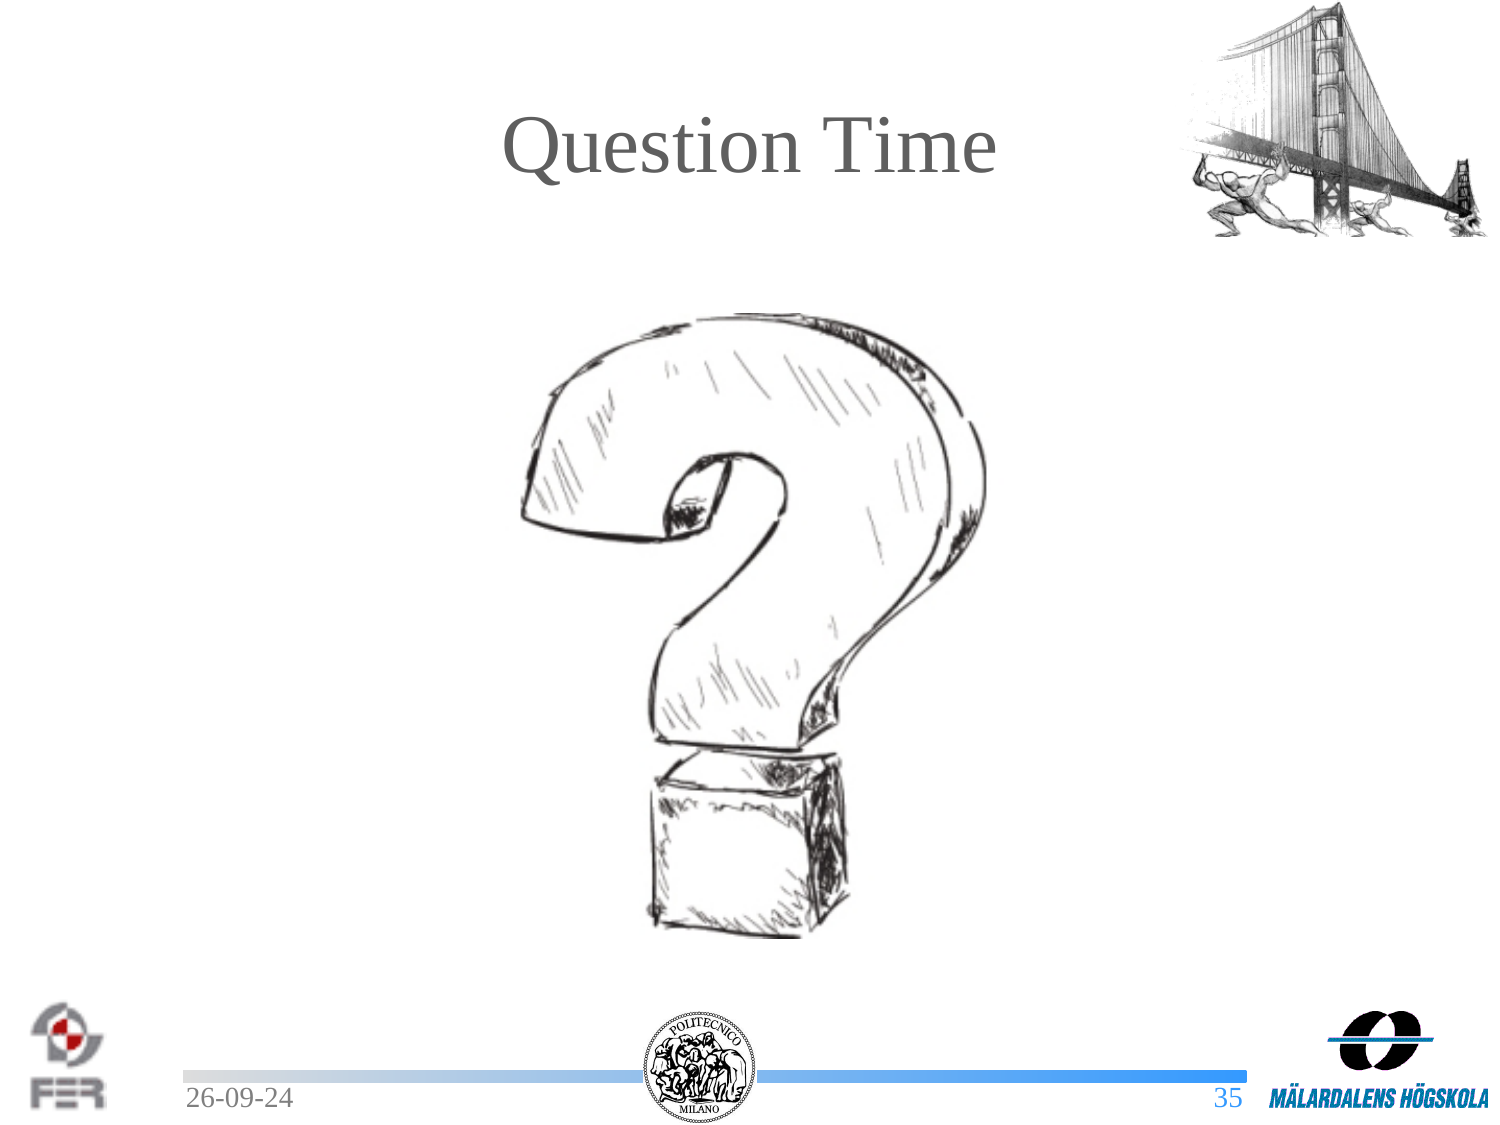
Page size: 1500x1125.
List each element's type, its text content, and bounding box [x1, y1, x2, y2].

picture [1368, 1093, 1374, 1104]
picture [440, 313, 1066, 939]
text_box <numero> [1186, 1070, 1258, 1114]
picture [29, 987, 107, 1125]
picture [1435, 1096, 1441, 1104]
title Question Time [75, 45, 1175, 233]
picture [1175, 0, 1488, 237]
picture [1269, 1011, 1488, 1108]
text_box 14-01-09 [171, 1070, 396, 1114]
picture [1454, 1091, 1459, 1108]
picture [643, 1011, 757, 1123]
